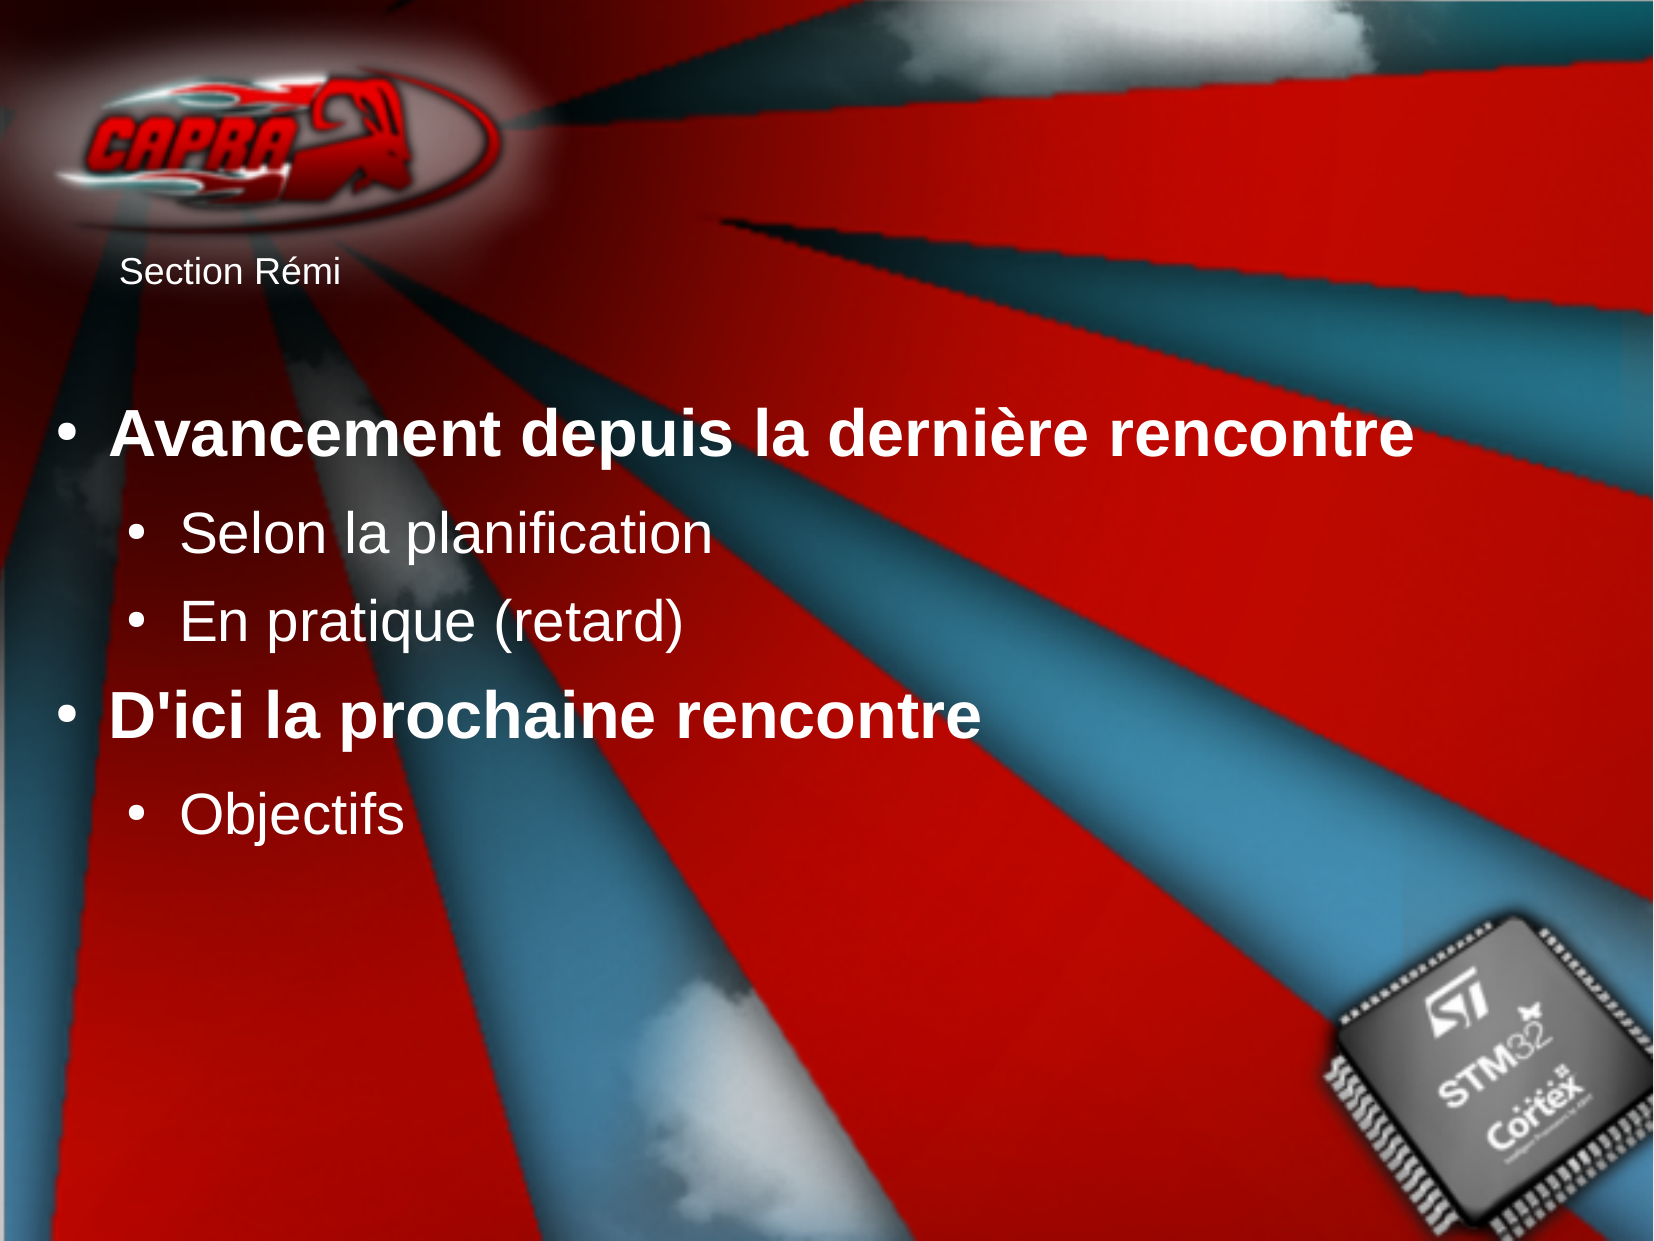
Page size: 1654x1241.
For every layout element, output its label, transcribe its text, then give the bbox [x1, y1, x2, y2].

picture [0, 0, 1654, 1241]
text_box Section Rémi [104, 243, 357, 301]
list Avancement depuis la dernière rencontre Selon la planification En pratique (retard) D'ici la prochaine rencontre Objectifs [37, 396, 1526, 1201]
